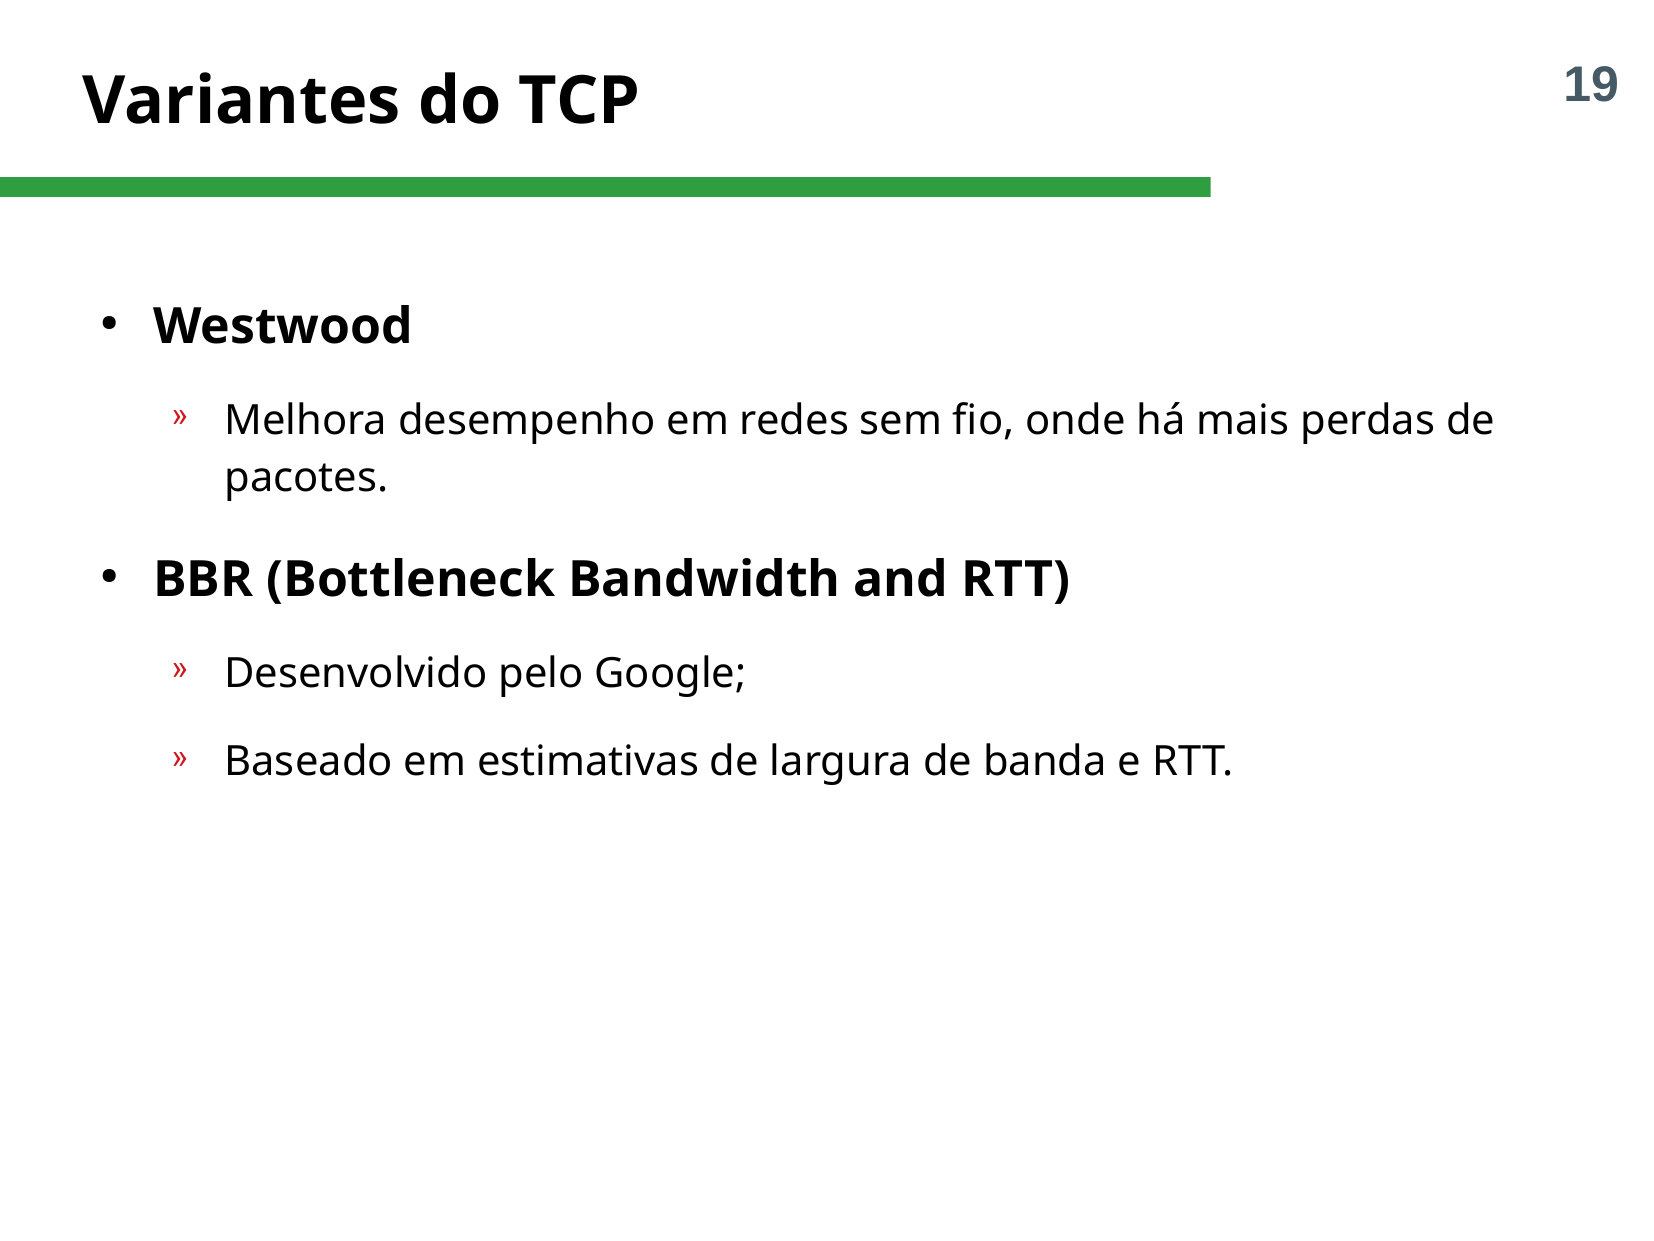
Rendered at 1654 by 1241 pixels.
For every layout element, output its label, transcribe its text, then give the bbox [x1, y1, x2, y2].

list Westwood Melhora desempenho em redes sem fio, onde há mais perdas de pacotes. BBR (Bottleneck Bandwidth and RTT) Desenvolvido pelo Google; Baseado em estimativas de largura de banda e RTT. [82, 290, 1571, 1216]
title Variantes do TCP [82, 0, 1152, 202]
